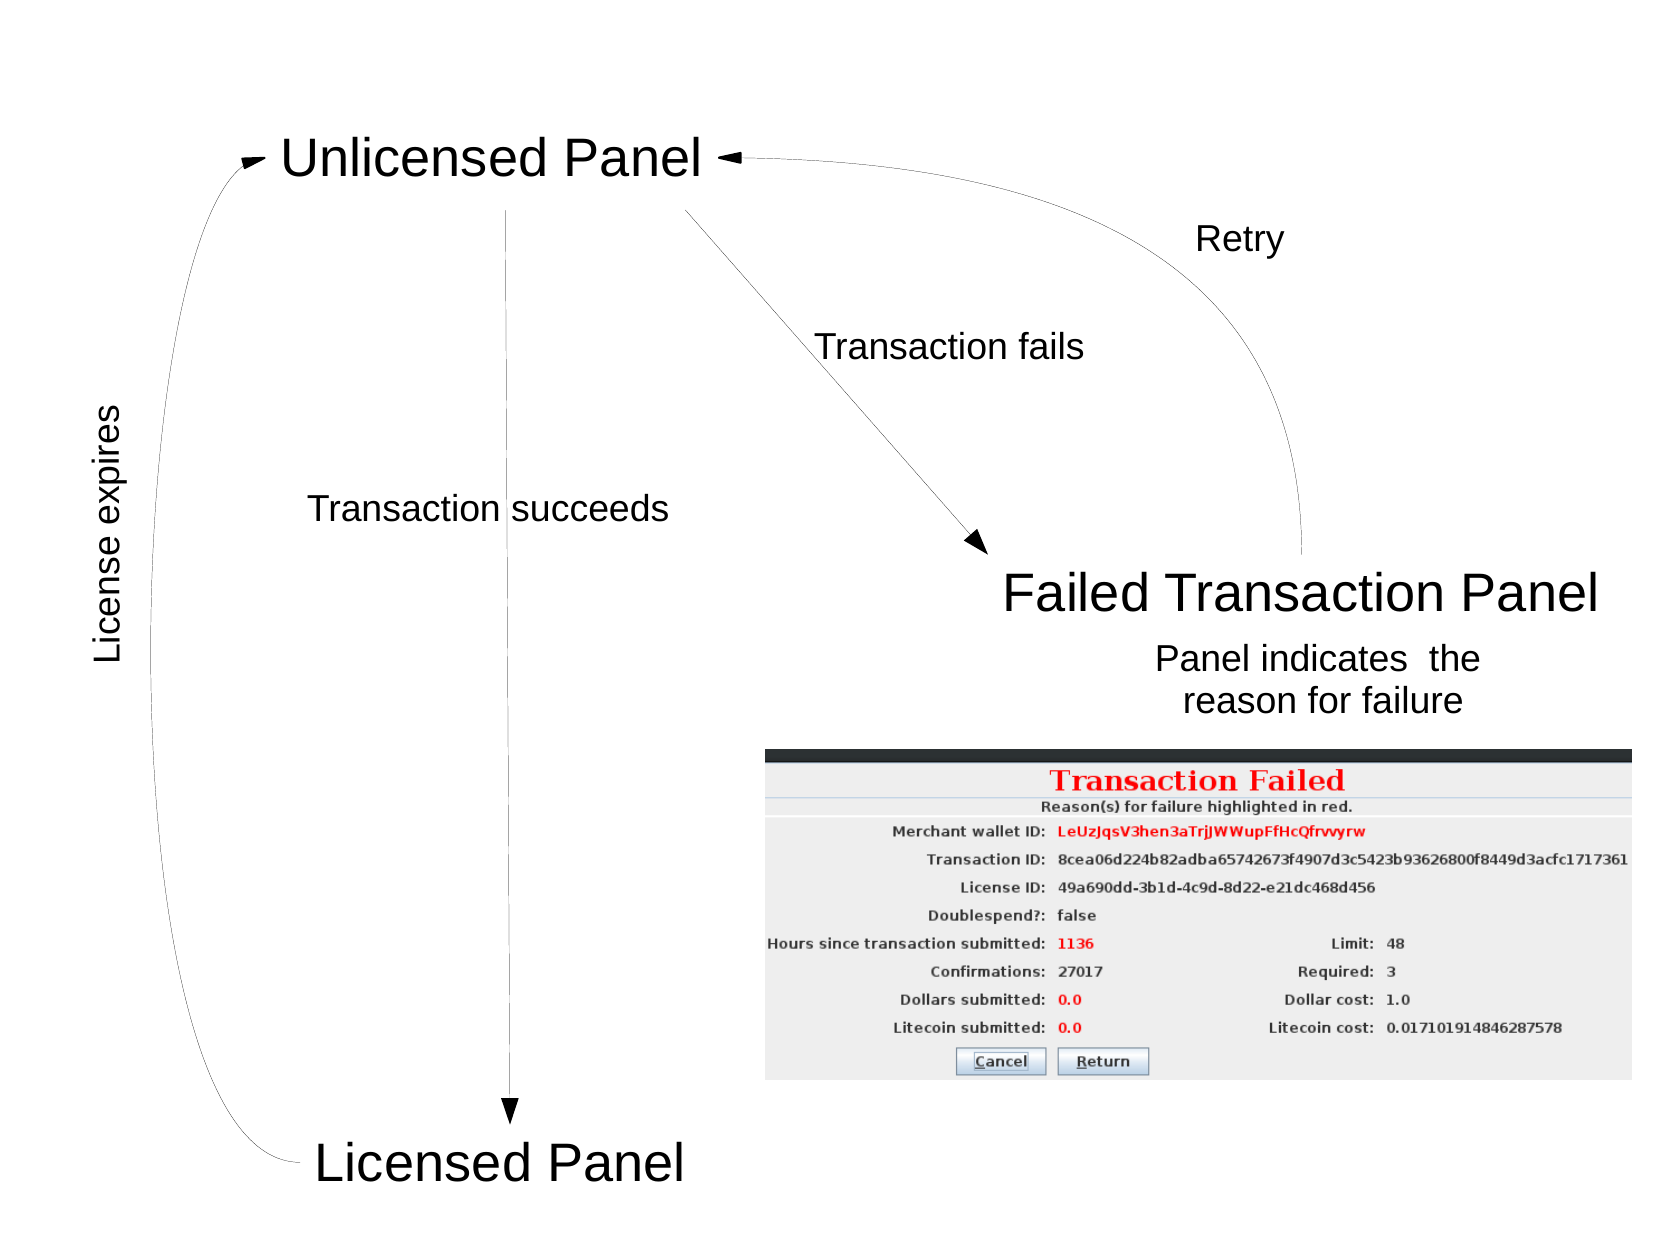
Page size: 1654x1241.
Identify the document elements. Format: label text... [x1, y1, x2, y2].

text_box Panel indicates the reason for failure [1140, 630, 1507, 729]
text_box Transaction fails [799, 318, 1100, 376]
text_box Retry [1180, 210, 1300, 267]
text_box License expires [76, 375, 136, 680]
text_box Unlicensed Panel [265, 120, 719, 196]
text_box Licensed Panel [300, 1124, 702, 1201]
picture [765, 749, 1632, 1080]
text_box Failed Transaction Panel [987, 554, 1616, 631]
text_box Transaction succeeds [292, 480, 685, 537]
